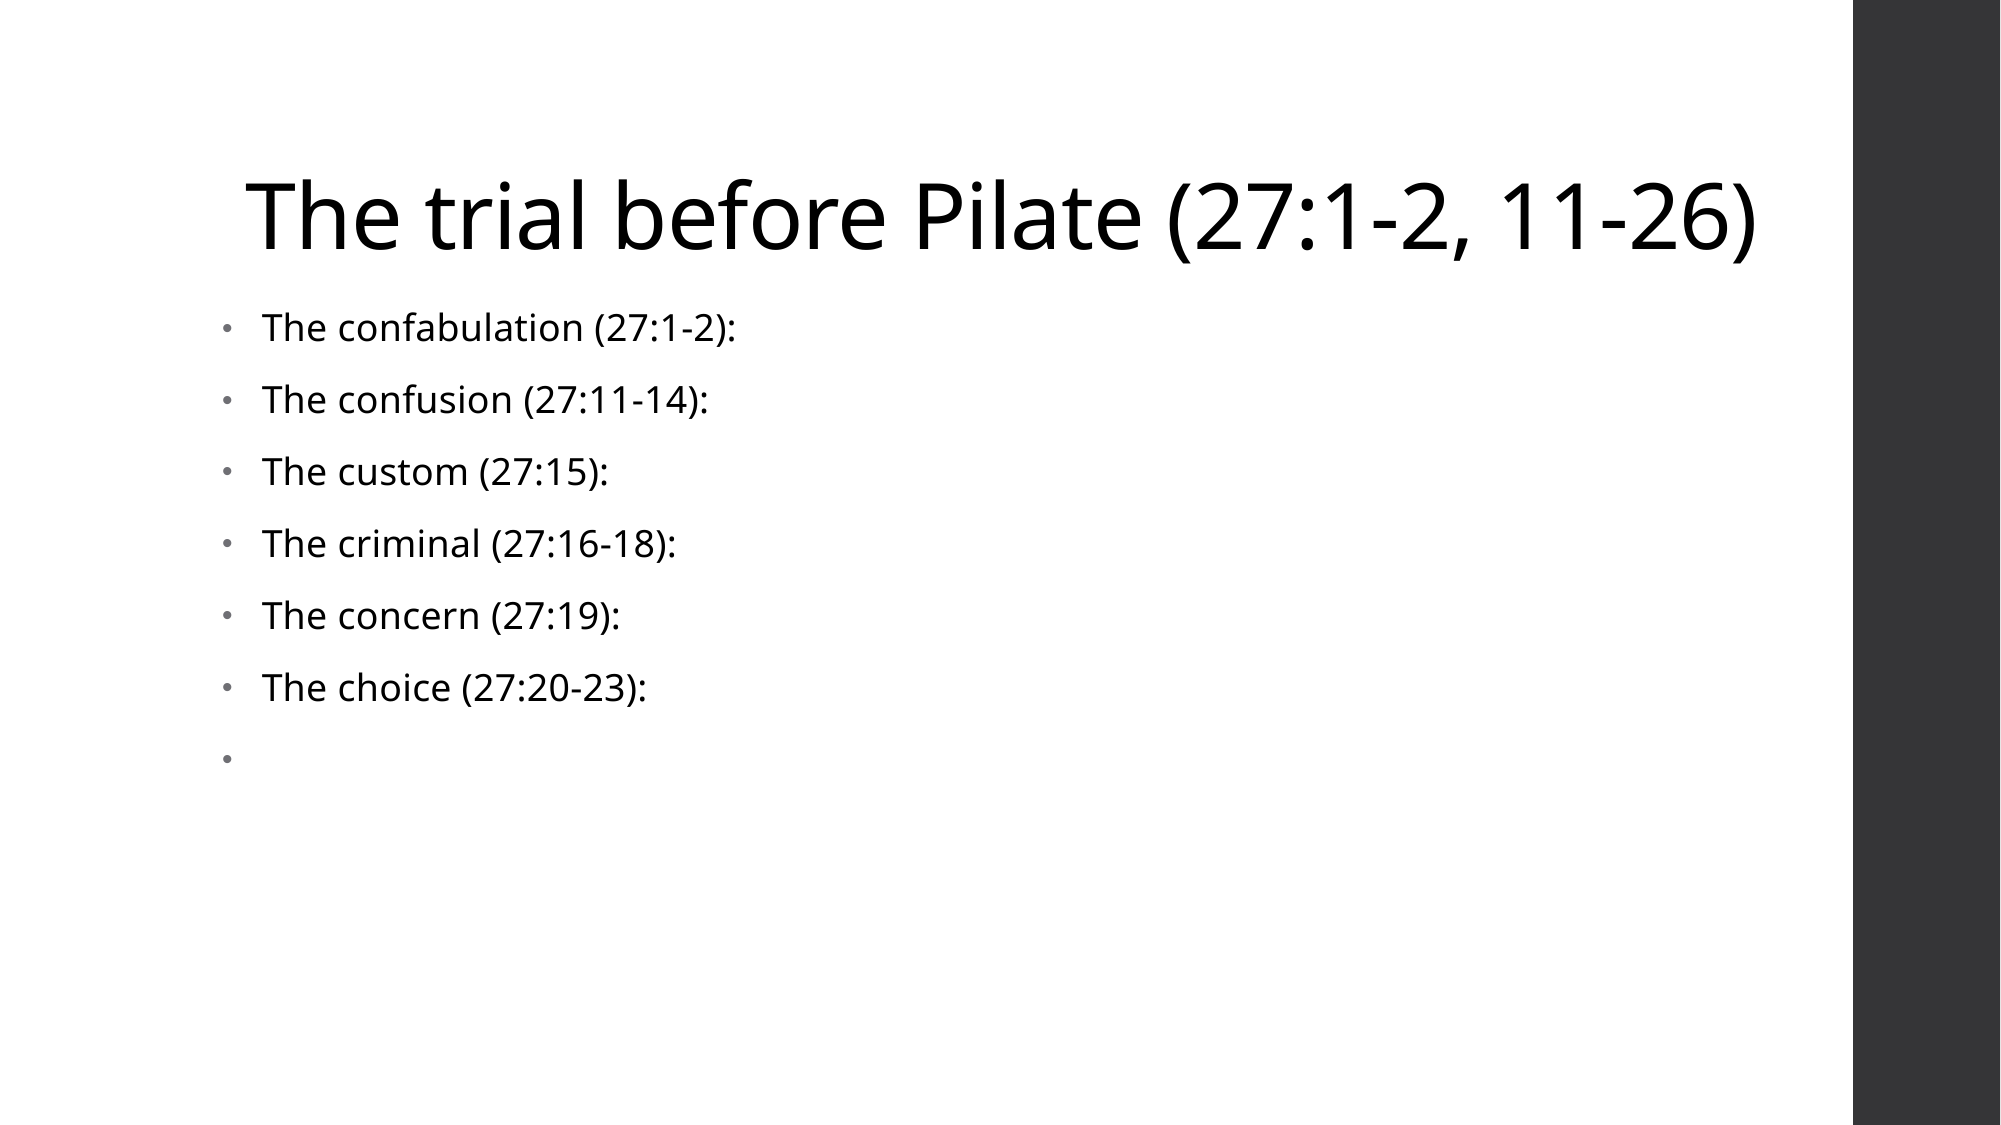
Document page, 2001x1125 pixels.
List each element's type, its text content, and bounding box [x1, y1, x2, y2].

title The trial before Pilate (27:1-2, 11-26) [206, 60, 1797, 278]
list The confabulation (27:1-2): The confusion (27:11-14): The custom (27:15): The criminal (27:16-18): The concern (27:19): The choice (27:20-23): [206, 299, 1617, 1014]
